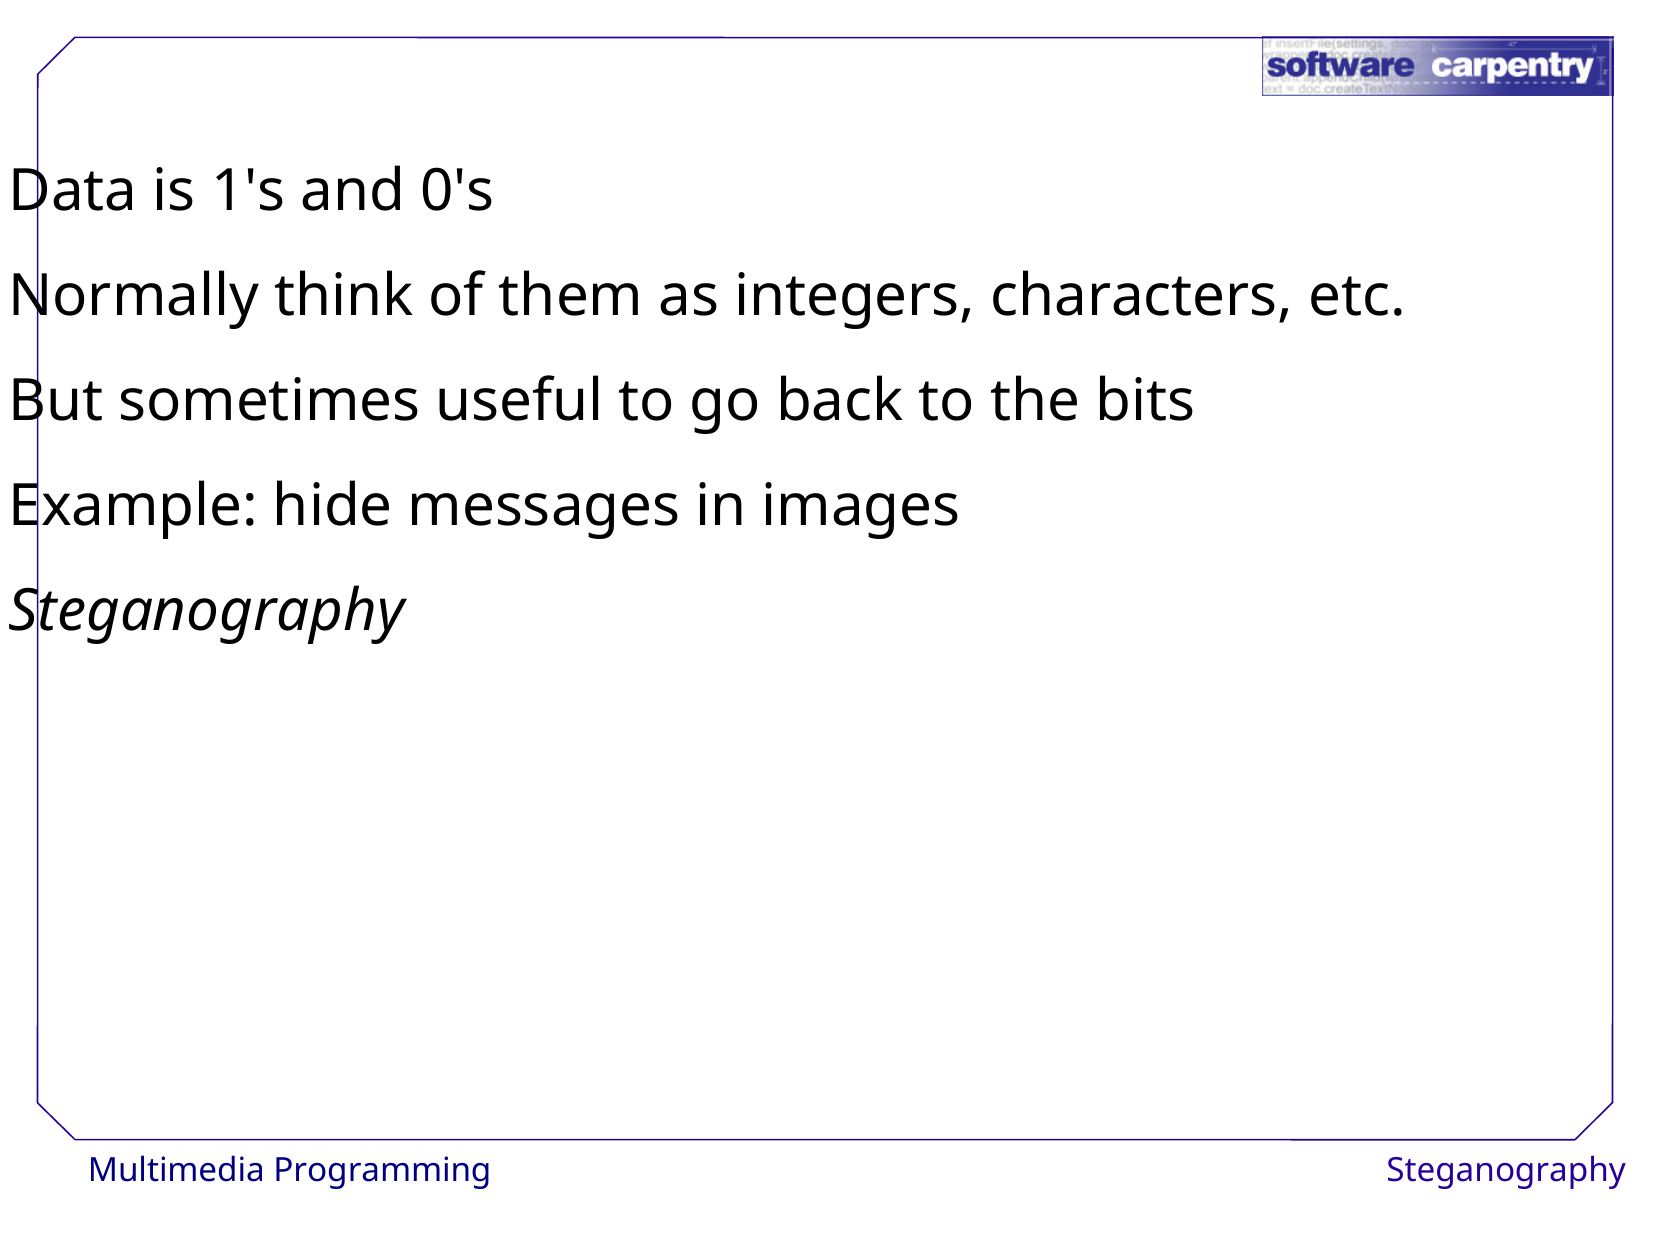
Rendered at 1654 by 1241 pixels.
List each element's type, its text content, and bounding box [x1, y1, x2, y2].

picture [1262, 36, 1614, 96]
text_box Data is 1's and 0's Normally think of them as integers, characters, etc. But sometimes useful to go back to the bits Example: hide messages in images Steganography [0, 109, 1571, 650]
